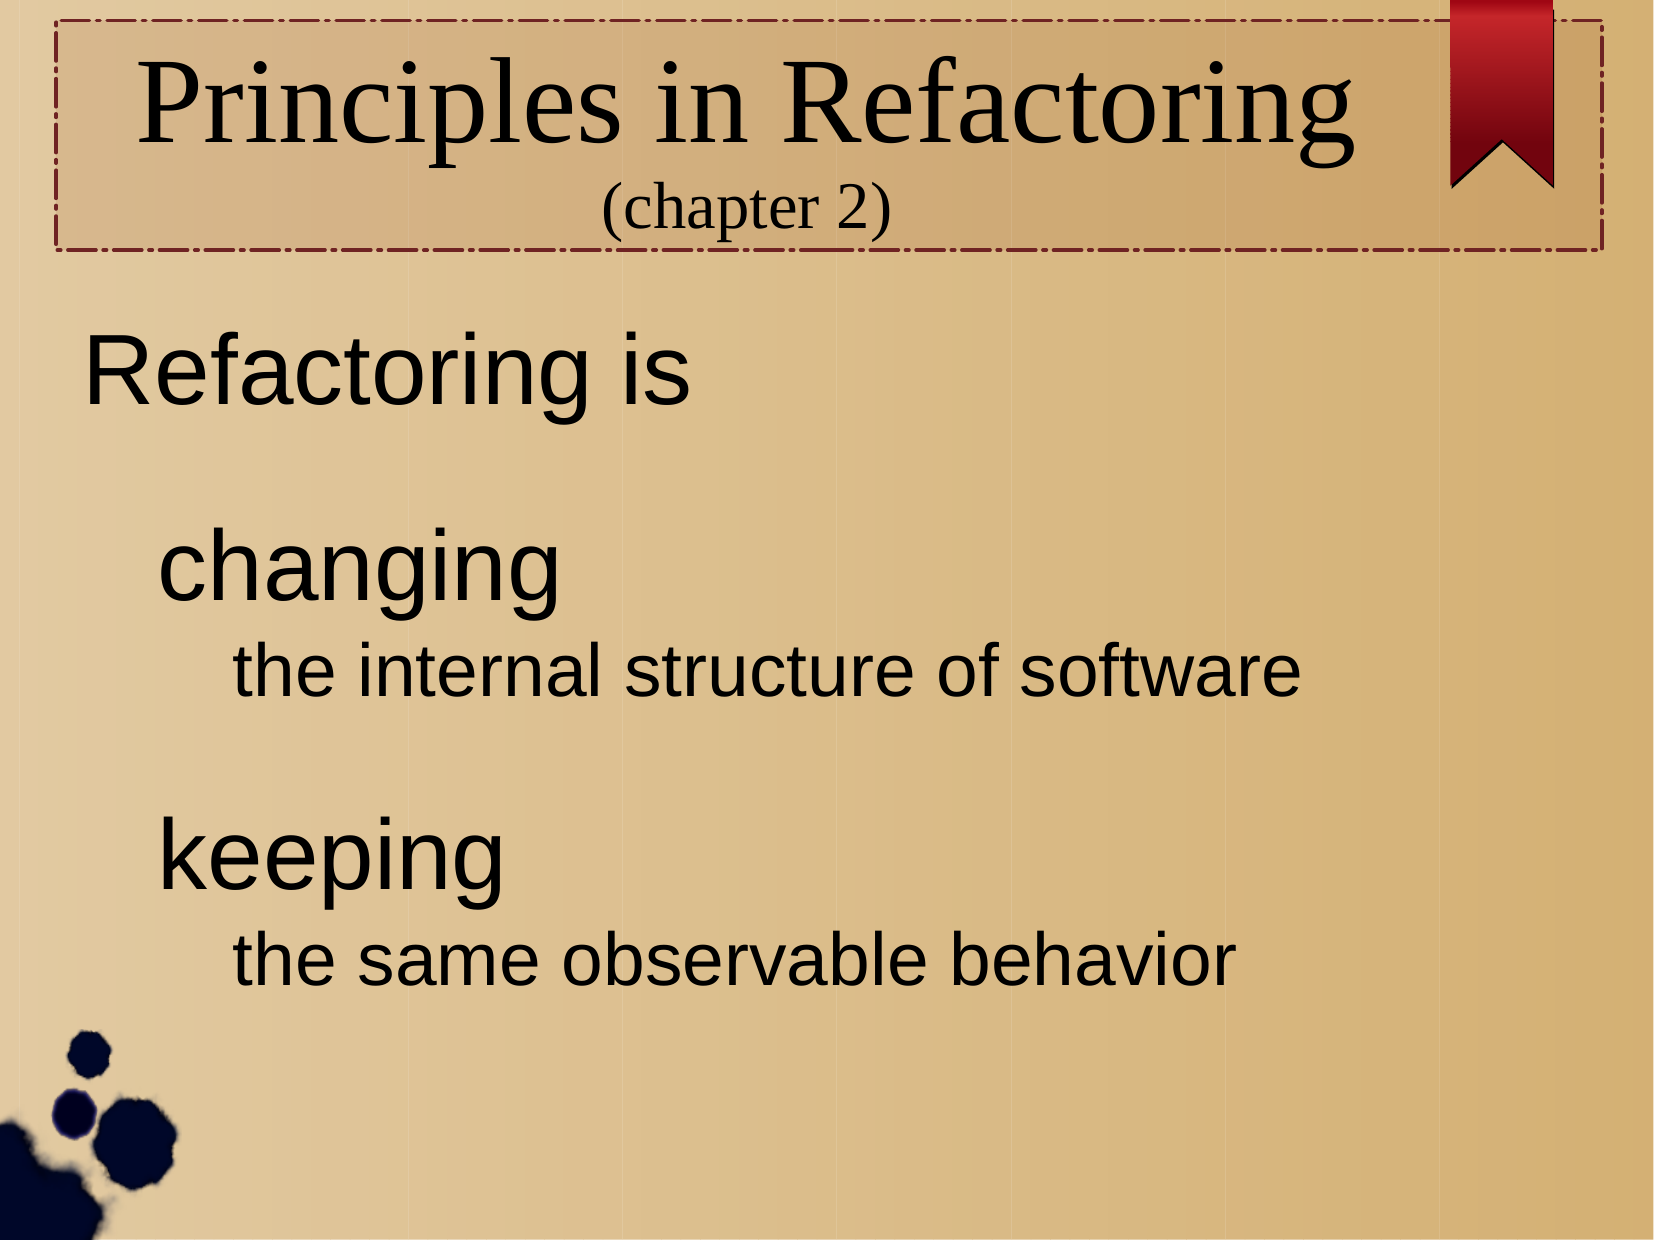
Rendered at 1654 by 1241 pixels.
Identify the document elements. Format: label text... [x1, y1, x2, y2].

subtitle Refactoring is changing the internal structure of software keeping the same observable behavior [82, 299, 1571, 1019]
title Principles in Refactoring (chapter 2) [82, 32, 1412, 243]
